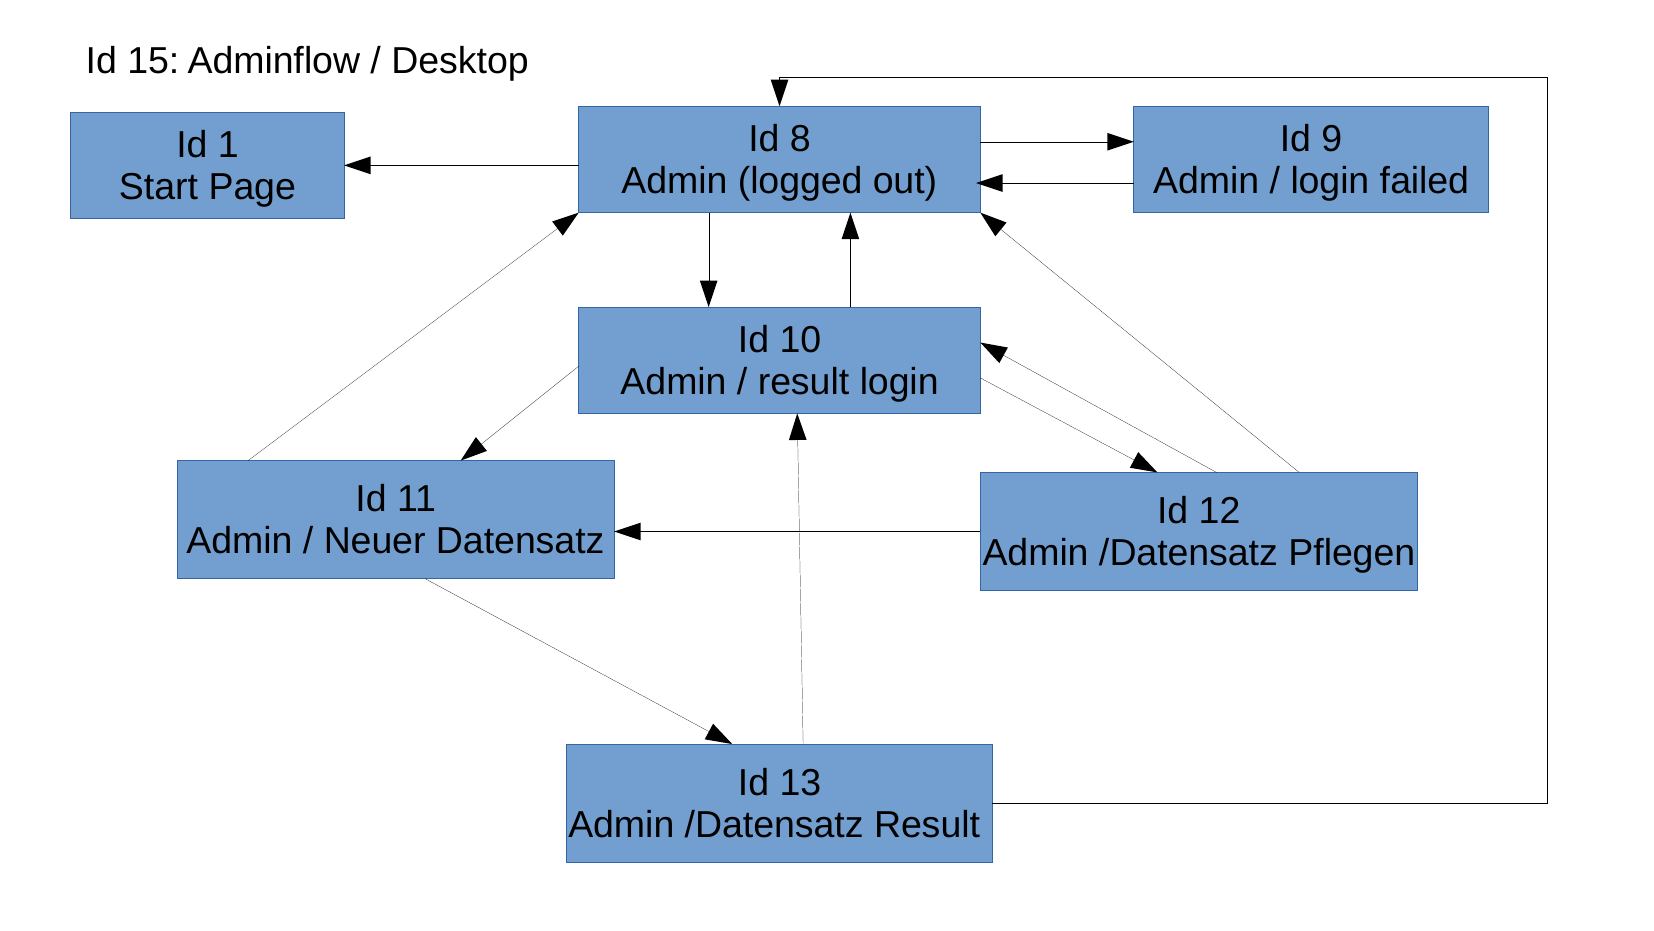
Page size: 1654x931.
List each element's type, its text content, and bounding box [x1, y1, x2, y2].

text_box Id 12 Admin /Datensatz Pflegen [980, 472, 1418, 591]
text_box Id 8 Admin (logged out) [578, 106, 981, 213]
text_box Id 11 Admin / Neuer Datensatz [177, 460, 615, 579]
text_box Id 15: Adminflow / Desktop [70, 31, 1524, 89]
text_box Id 9 Admin / login failed [1133, 106, 1489, 213]
text_box Id 13 Admin /Datensatz Result [566, 744, 993, 863]
text_box Id 15: Adminflow / Desktop [780, 78, 1524, 89]
text_box Id 1 Start Page [70, 112, 345, 219]
text_box Id 10 Admin / result login [578, 307, 981, 414]
